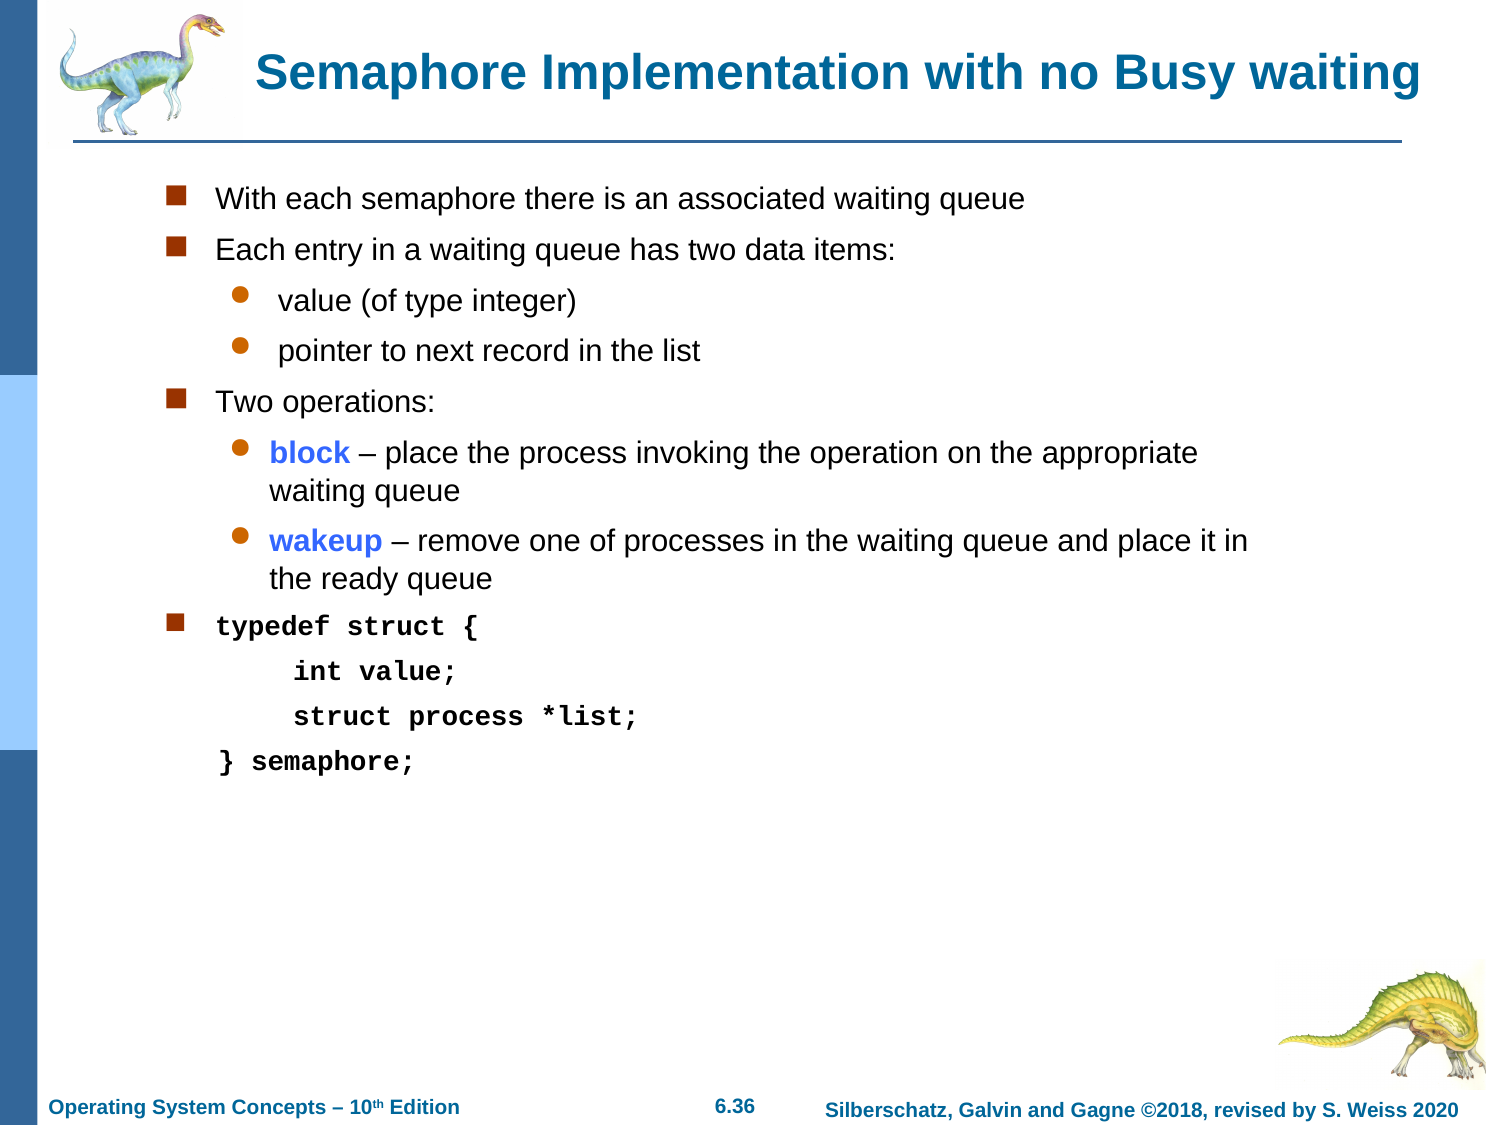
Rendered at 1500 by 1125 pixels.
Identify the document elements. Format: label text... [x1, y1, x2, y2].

title Semaphore Implementation with no Busy waiting [151, 7, 1500, 108]
picture [46, 0, 243, 149]
picture [1275, 959, 1486, 1090]
list With each semaphore there is an associated waiting queue Each entry in a waiting queue has two data items: value (of type integer) pointer to next record in the list Two operations: block – place the process invoking the operation on the appropriate waiting queue wakeup – remove one of processes in the waiting queue and place it in the ready queue typedef struct { int value; struct process *list; } semaphore; [153, 170, 1296, 942]
